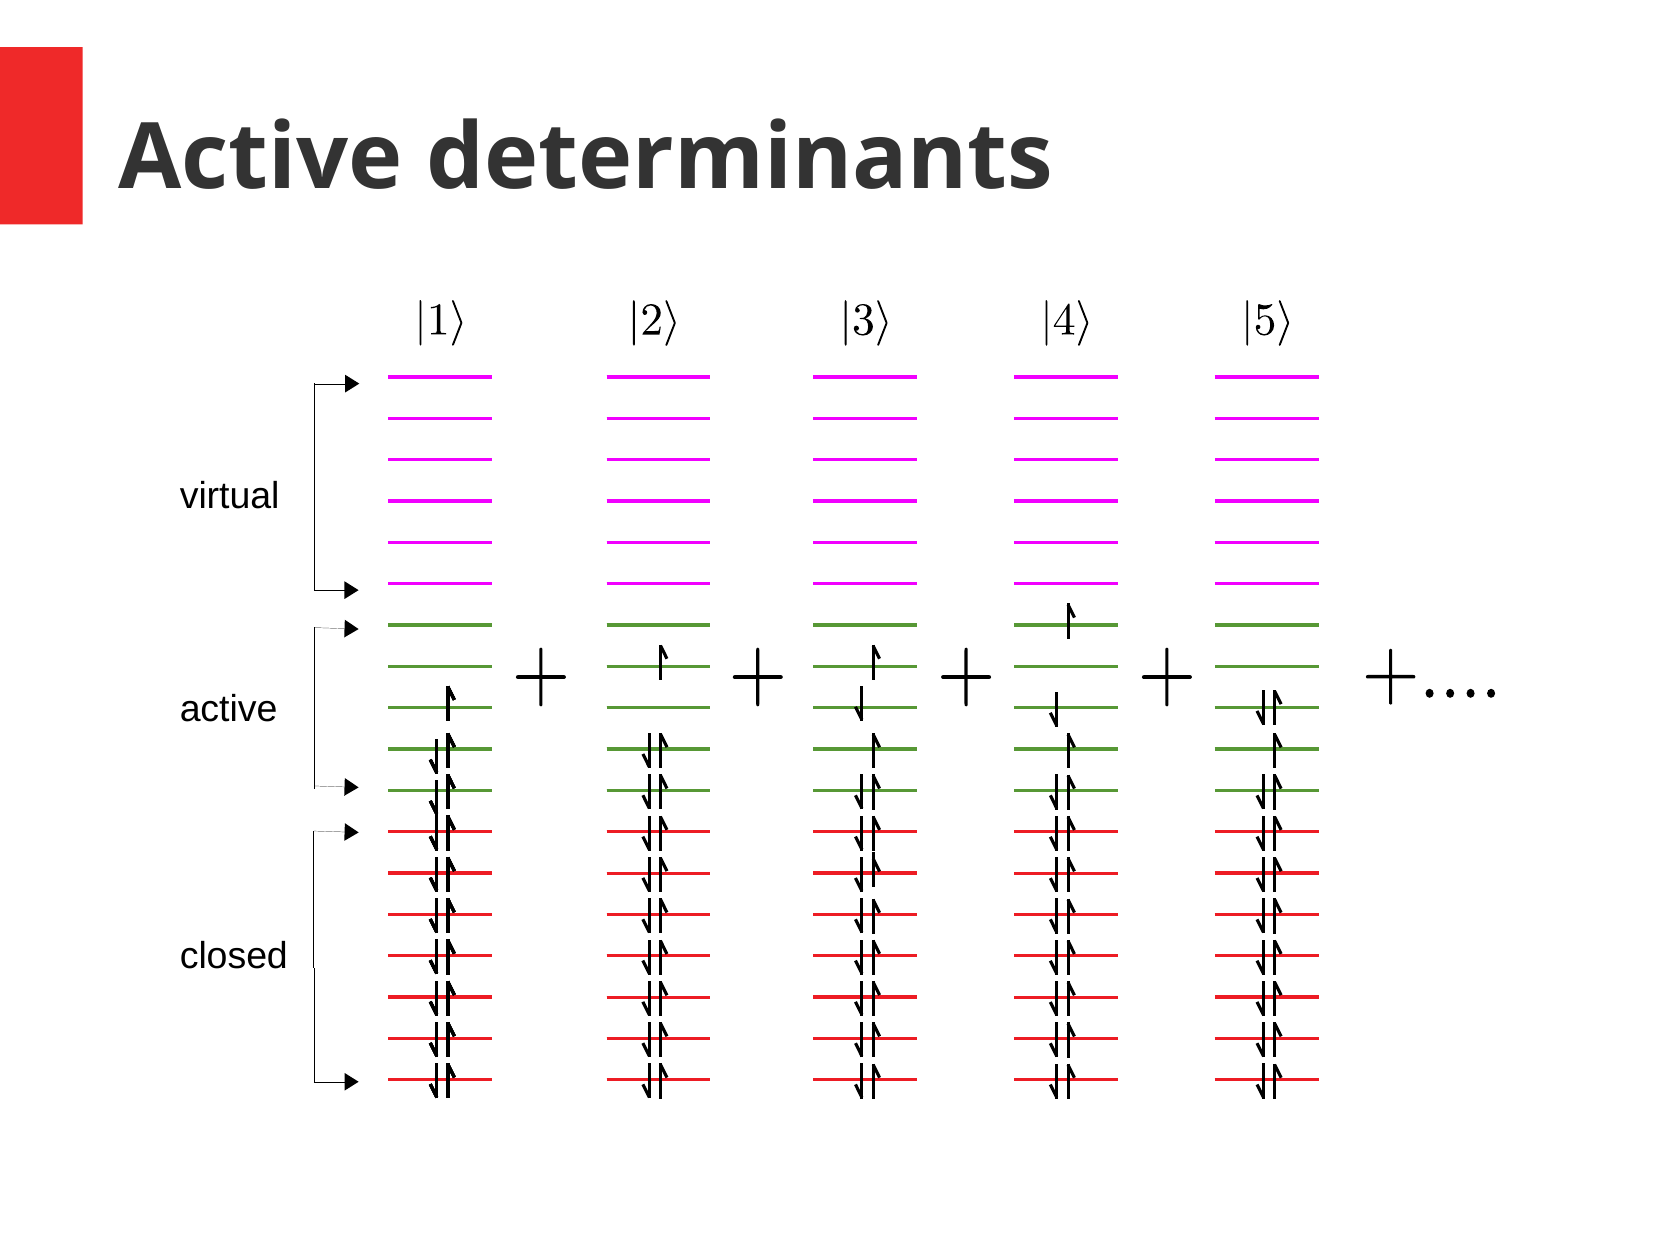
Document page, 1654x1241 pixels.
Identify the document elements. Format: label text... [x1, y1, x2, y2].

text_box [1240, 300, 1295, 346]
text_box closed [165, 927, 433, 985]
text_box active [165, 679, 433, 737]
text_box [511, 647, 570, 707]
text_box [414, 300, 468, 346]
text_box [839, 300, 893, 346]
text_box [936, 647, 996, 707]
text_box [1137, 647, 1196, 707]
title Active determinants [118, 49, 1571, 257]
text_box virtual [165, 467, 295, 566]
text_box [1040, 300, 1094, 346]
text_box [627, 300, 681, 346]
text_box [728, 647, 787, 707]
text_box [1361, 648, 1502, 705]
